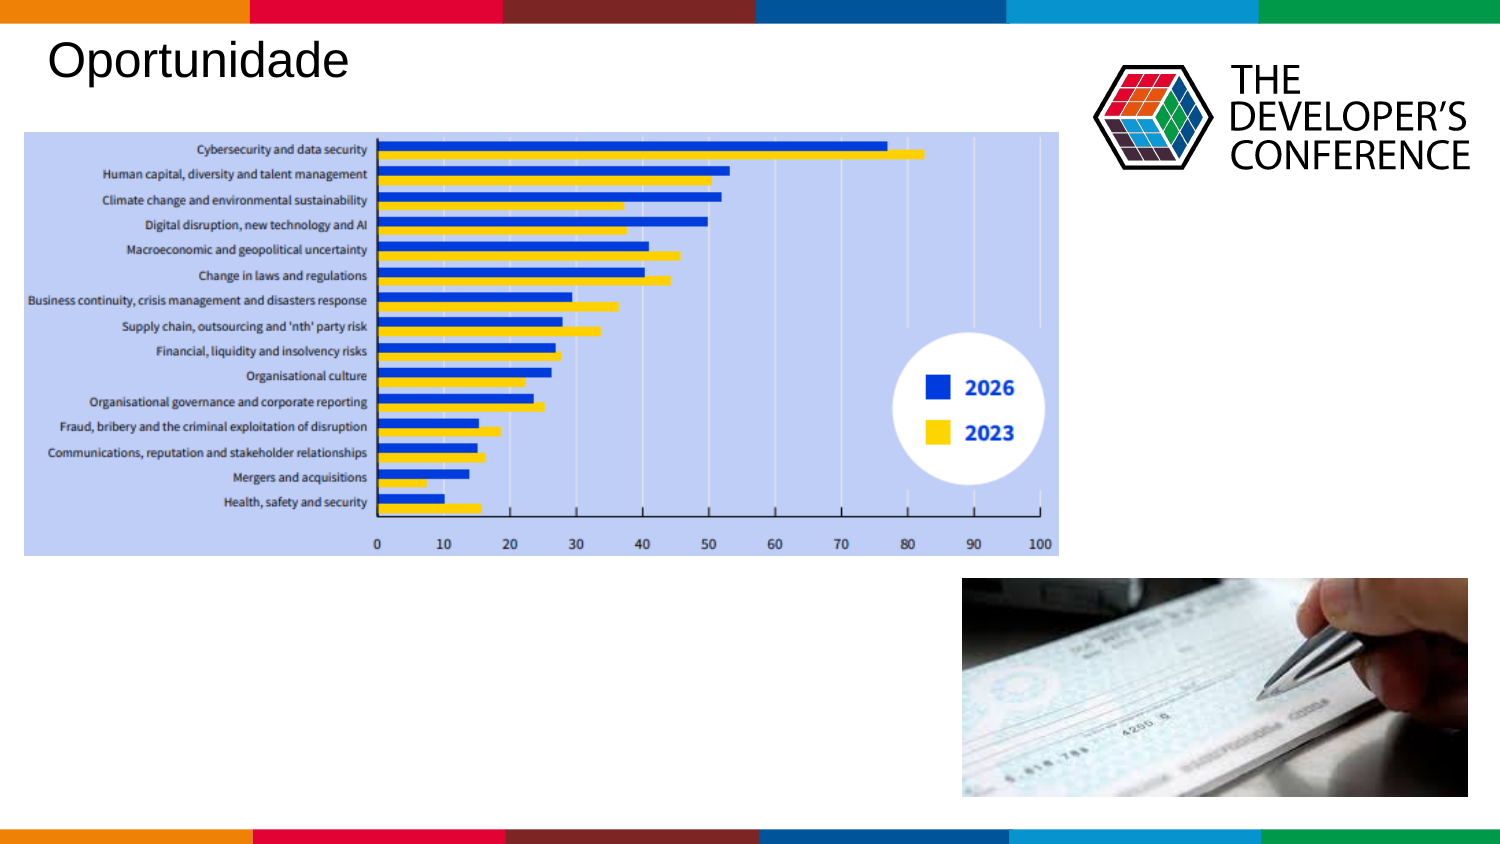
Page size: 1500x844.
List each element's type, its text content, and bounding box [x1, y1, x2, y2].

picture [962, 578, 1468, 797]
title Oportunidade [32, 12, 1430, 111]
picture [24, 132, 1059, 556]
picture [1075, 47, 1486, 186]
